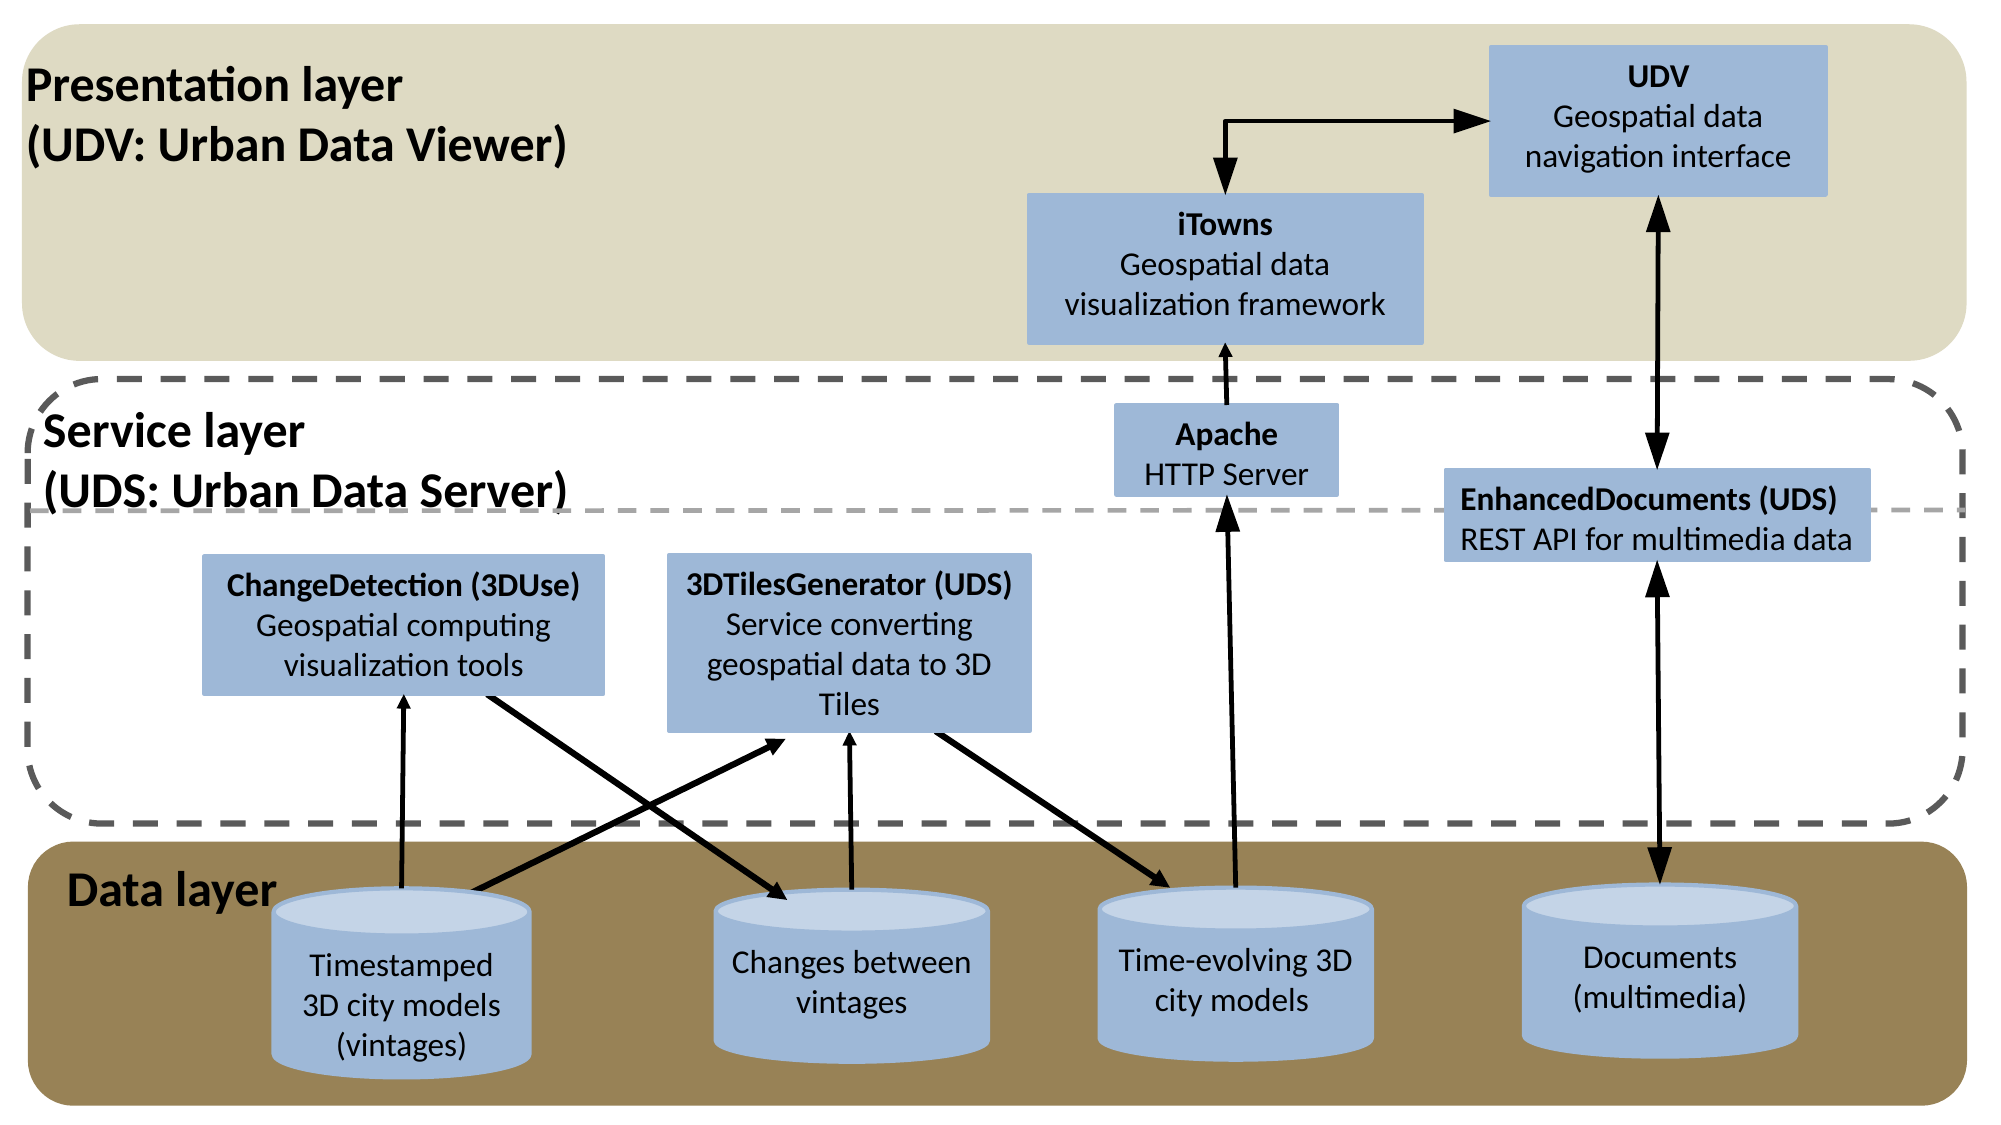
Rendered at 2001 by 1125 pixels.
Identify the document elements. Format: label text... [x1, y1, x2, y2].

text_box Timestamped 3D city models (vintages) [273, 914, 530, 1078]
text_box Documents (multimedia) [1523, 907, 1797, 1057]
text_box UDV Geospatial data navigation interface [1490, 47, 1826, 195]
text_box [712, 843, 849, 892]
text_box 3DTilesGenerator (UDS) Service converting geospatial data to 3D Tiles [669, 554, 1030, 732]
text_box Apache HTTP Server [1116, 404, 1338, 495]
text_box [404, 843, 563, 891]
text_box [24, 26, 1965, 359]
text_box Data layer [52, 849, 304, 925]
text_box Presentation layer (UDV: Urban Data Viewer) [11, 43, 600, 179]
text_box EnhancedDocuments (UDS) REST API for multimedia data [1445, 469, 1869, 560]
text_box iTowns Geospatial data visualization framework [1028, 194, 1422, 343]
text_box Service layer (UDS: Urban Data Server) [28, 390, 975, 526]
text_box [29, 843, 1965, 1104]
text_box ChangeDetection (3DUse) Geospatial computing visualization tools [204, 556, 604, 695]
text_box Changes between vintages [715, 913, 988, 1062]
text_box Time-evolving 3D city models [1099, 911, 1372, 1060]
text_box [1226, 122, 1658, 359]
